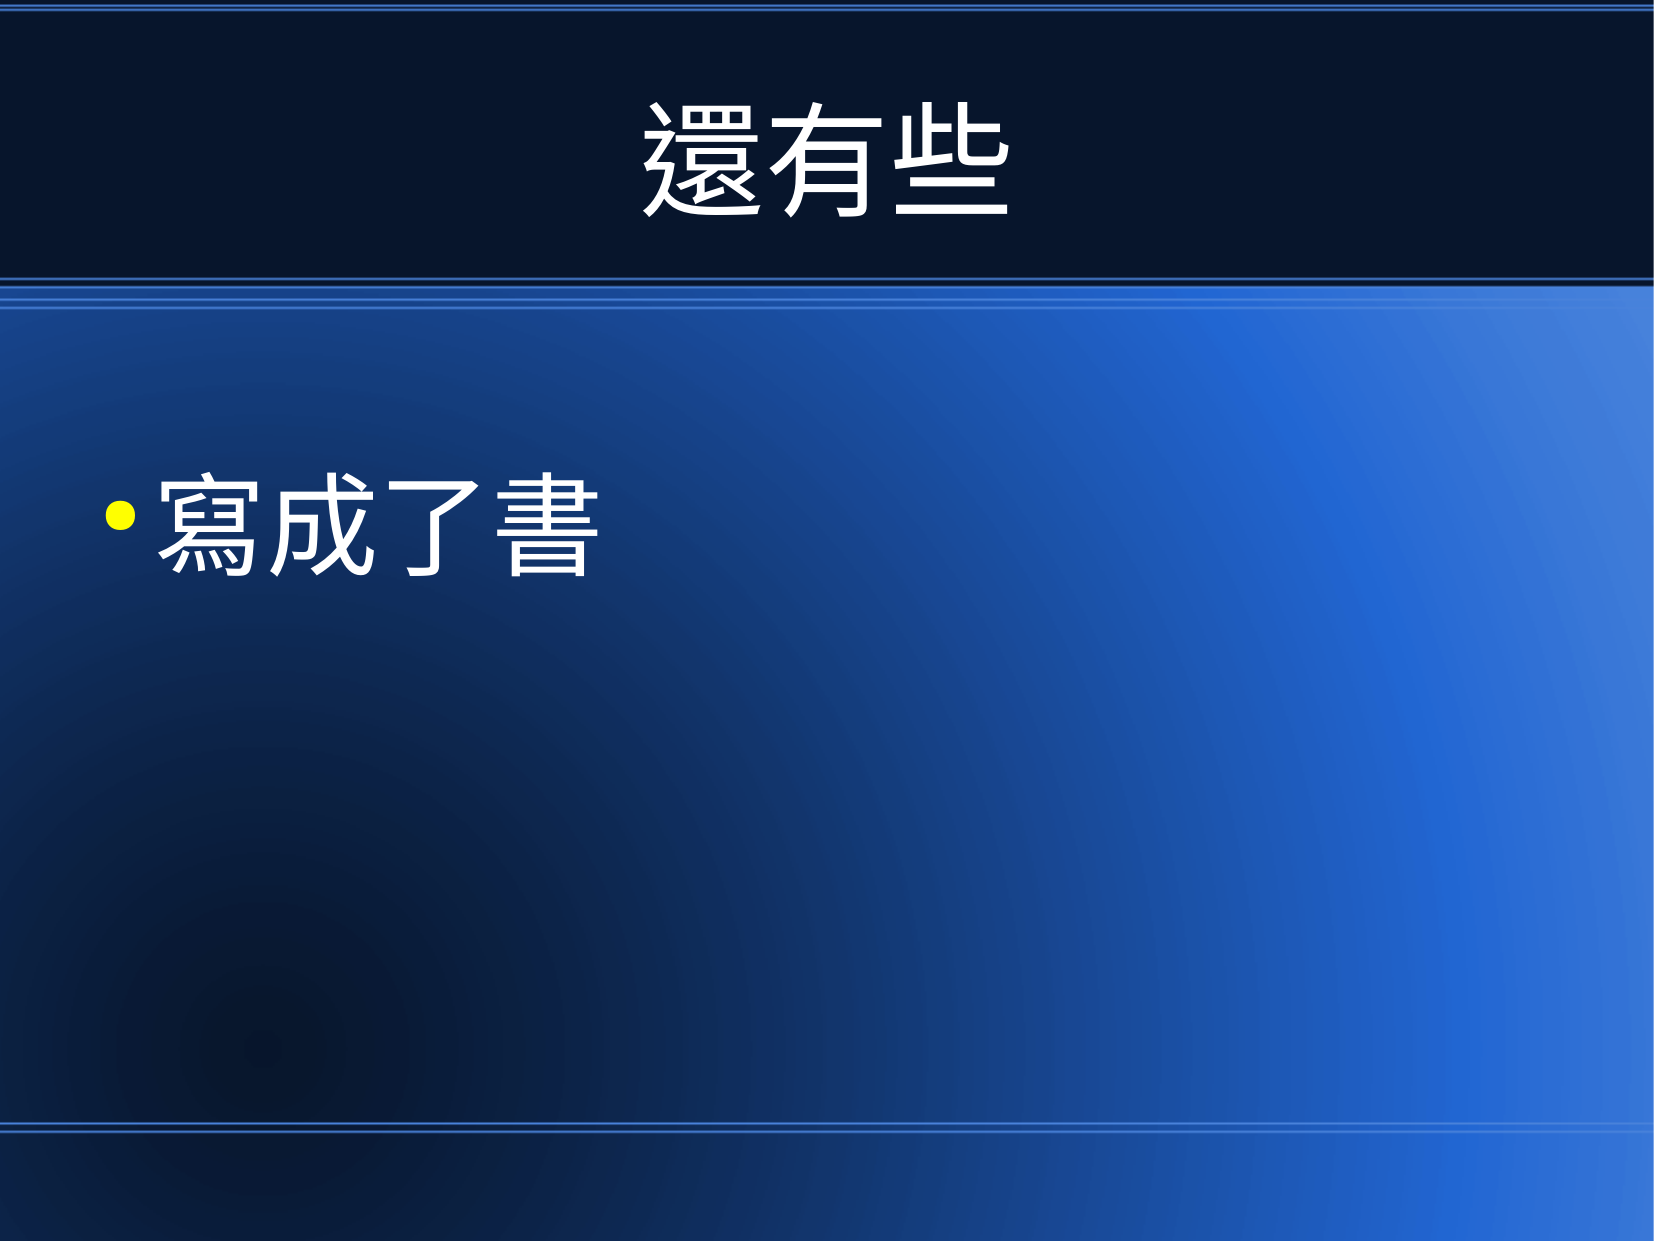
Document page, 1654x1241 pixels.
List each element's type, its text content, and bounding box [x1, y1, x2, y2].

list 寫成了書 [82, 355, 1571, 1241]
title 還有些 [82, 49, 1571, 257]
picture [0, 0, 1654, 1241]
